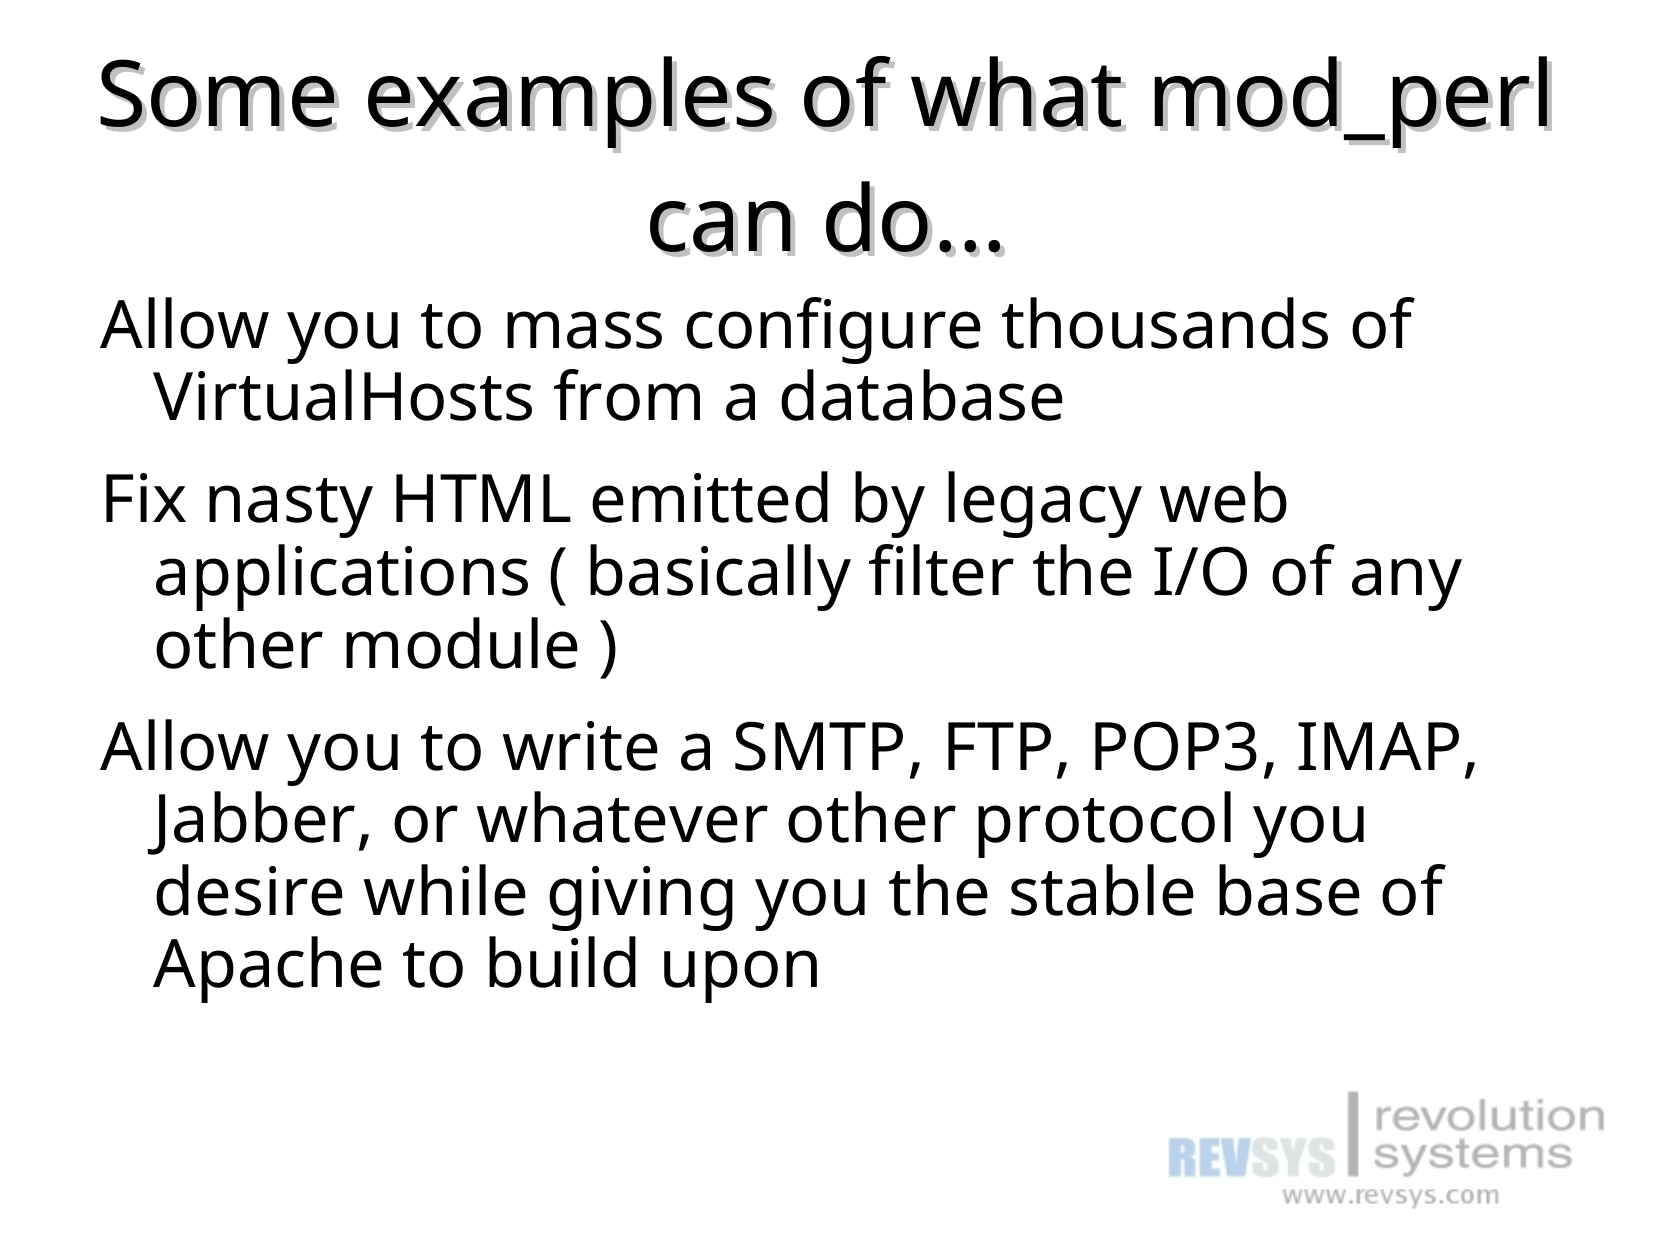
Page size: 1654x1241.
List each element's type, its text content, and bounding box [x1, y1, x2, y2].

title Some examples of what mod_perl can do... [82, 42, 1571, 264]
picture [1162, 1087, 1613, 1211]
list Allow you to mass configure thousands of VirtualHosts from a database Fix nasty HTML emitted by legacy web applications ( basically filter the I/O of any other module ) Allow you to write a SMTP, FTP, POP3, IMAP, Jabber, or whatever other protocol you desire while giving you the stable base of Apache to build upon [82, 290, 1571, 1109]
